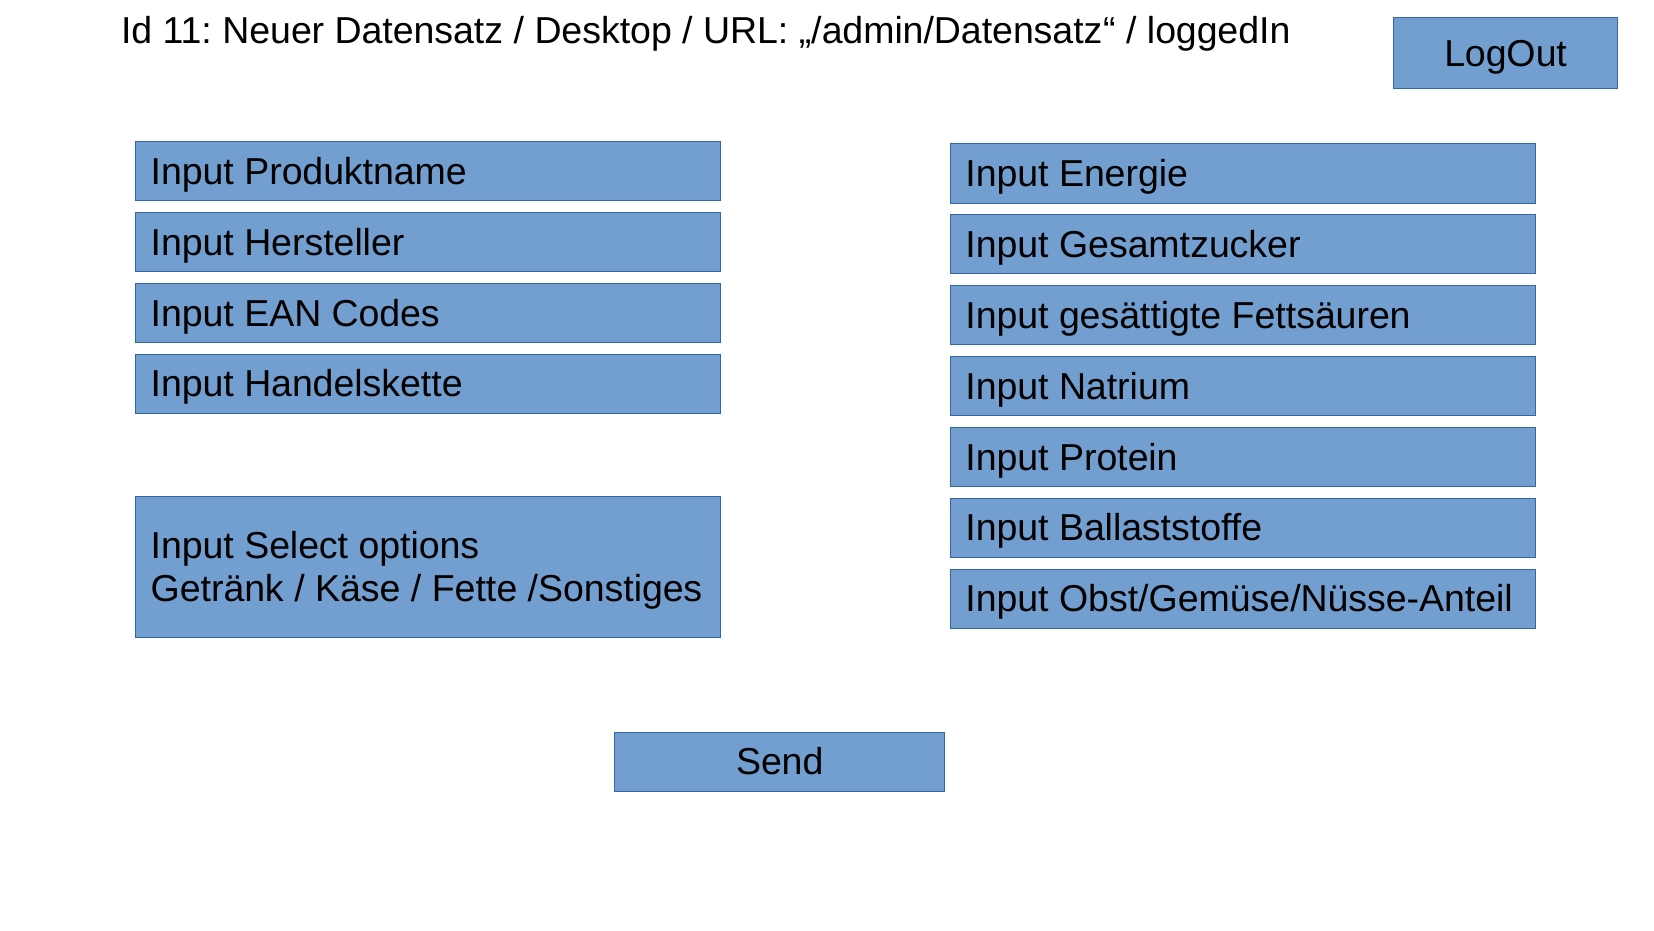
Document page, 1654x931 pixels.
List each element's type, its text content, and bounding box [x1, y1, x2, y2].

text_box Input Gesamtzucker [950, 214, 1536, 274]
text_box Input Obst/Gemüse/Nüsse-Anteil [950, 569, 1536, 629]
text_box Input Hersteller [135, 212, 721, 272]
text_box Input Select options Getränk / Käse / Fette /Sonstiges [135, 496, 721, 638]
text_box Send [614, 732, 945, 792]
text_box Input Produktname [135, 141, 721, 201]
text_box Input gesättigte Fettsäuren [950, 285, 1536, 345]
text_box Id 11: Neuer Datensatz / Desktop / URL: „/admin/Datensatz“ / loggedIn [106, 2, 1560, 59]
text_box Input Energie [950, 143, 1536, 204]
text_box LogOut [1393, 17, 1618, 89]
text_box Input EAN Codes [135, 283, 721, 343]
text_box Input Protein [950, 427, 1536, 487]
text_box Input Natrium [950, 356, 1536, 416]
text_box Input Handelskette [135, 354, 721, 414]
text_box Input Ballaststoffe [950, 498, 1536, 558]
